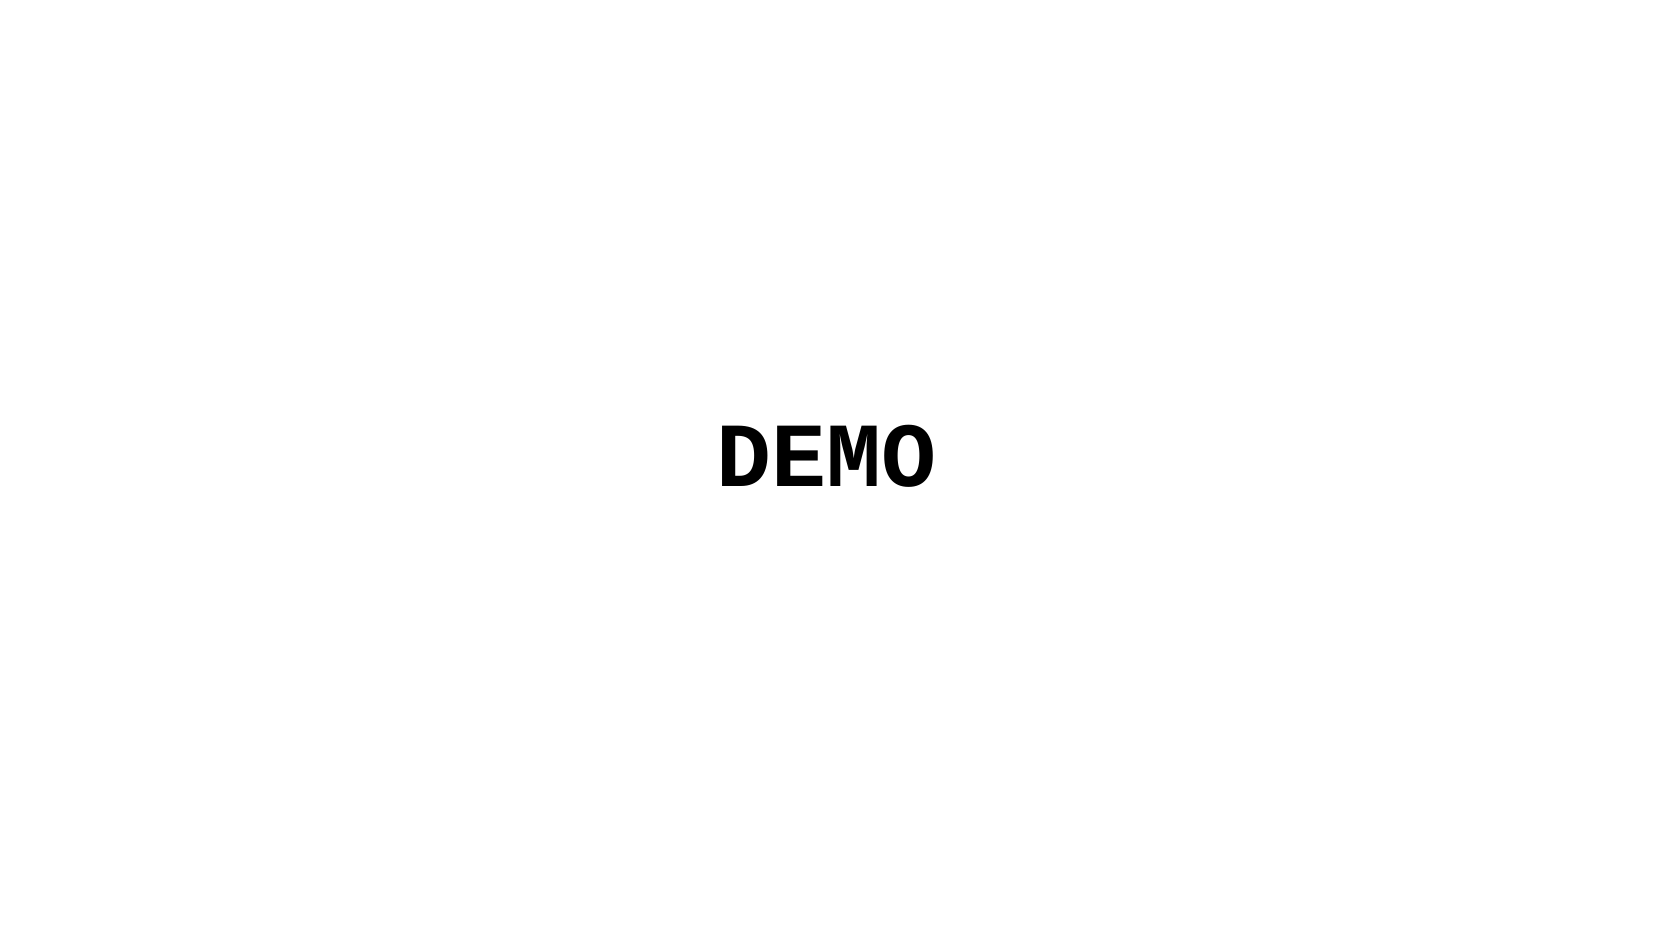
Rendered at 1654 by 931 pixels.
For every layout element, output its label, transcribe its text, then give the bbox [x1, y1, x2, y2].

subtitle DEMO [82, 37, 1571, 886]
